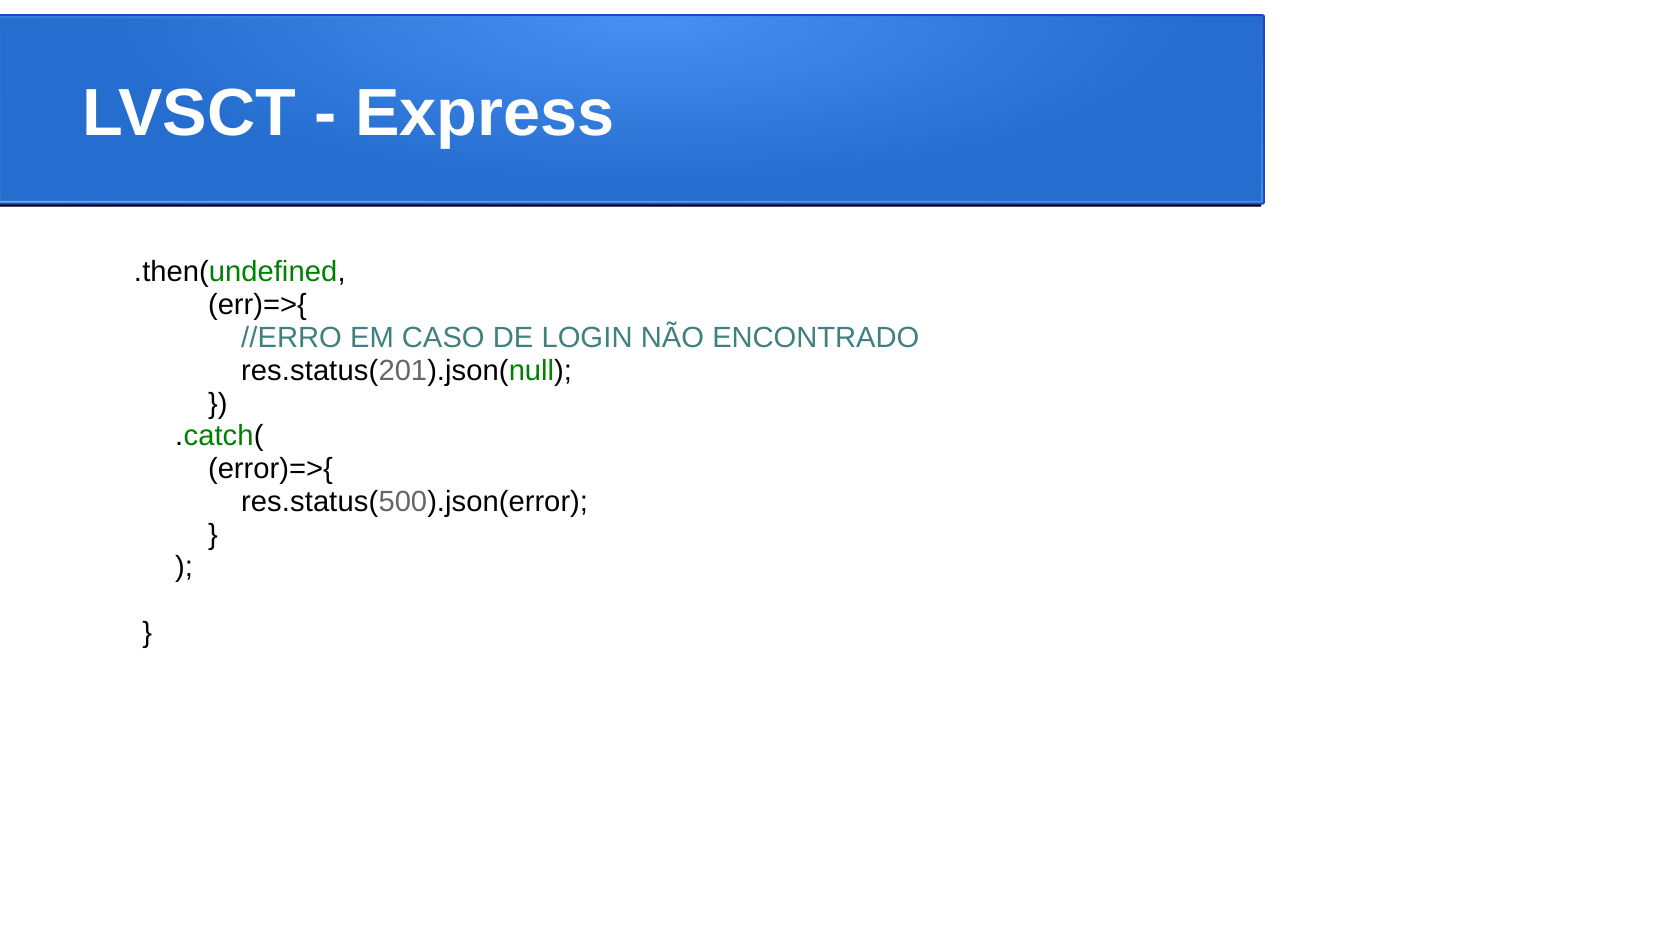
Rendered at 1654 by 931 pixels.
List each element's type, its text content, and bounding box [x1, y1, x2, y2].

text_box .then(undefined, (err)=>{ //ERRO EM CASO DE LOGIN NÃO ENCONTRADO res.status(201).json(null); }) .catch( (error)=>{ res.status(500).json(error); } ); } [94, 248, 1430, 657]
title LVSCT - Express [82, 35, 1235, 189]
